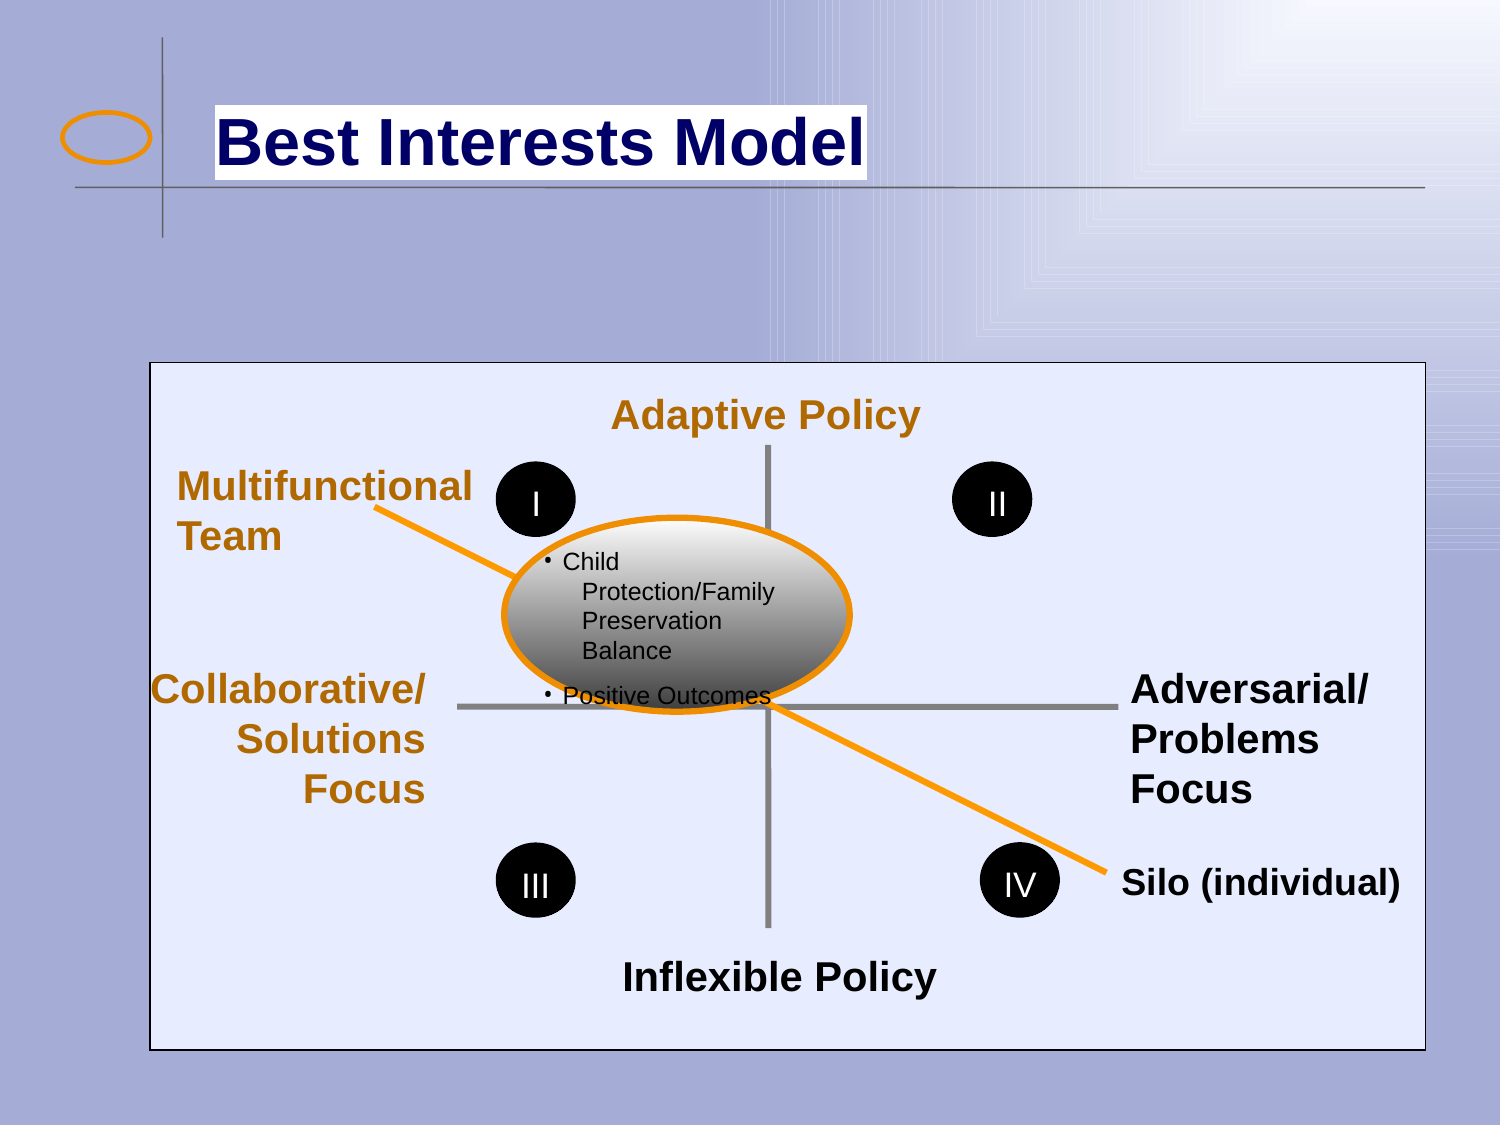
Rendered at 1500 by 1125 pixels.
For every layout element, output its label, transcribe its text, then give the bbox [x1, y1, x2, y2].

text_box Silo (individual) [1106, 850, 1416, 911]
text_box IV [1004, 862, 1037, 905]
text_box Adaptive Policy [610, 388, 988, 438]
text_box Inflexible Policy [622, 950, 988, 1000]
text_box Collaborative/ Solutions Focus [150, 662, 446, 812]
text_box Adversarial/ Problems Focus [1130, 662, 1425, 812]
text_box Child Protection/Family Preservation Balance Positive Outcomes [528, 537, 830, 717]
text_box II [988, 481, 1008, 524]
text_box Multifunctional Team [161, 451, 493, 567]
text_box I [531, 481, 541, 524]
title Best Interests Model [200, 45, 1426, 233]
text_box [150, 362, 1425, 1050]
text_box III [521, 863, 551, 905]
